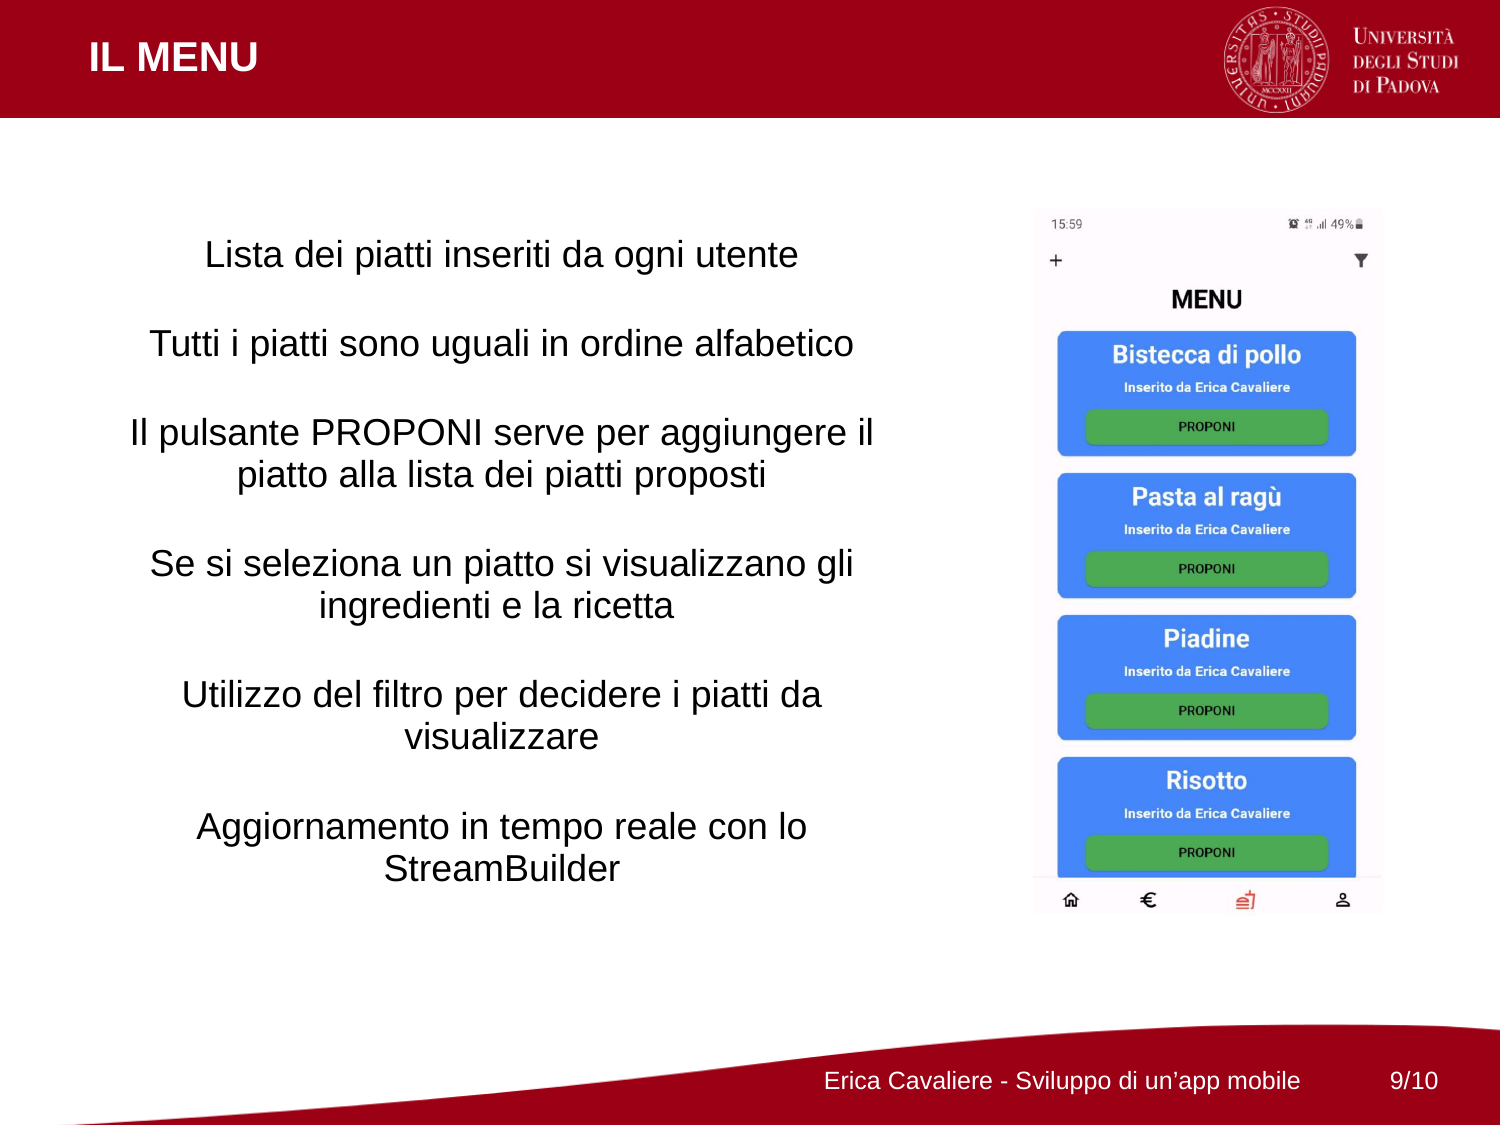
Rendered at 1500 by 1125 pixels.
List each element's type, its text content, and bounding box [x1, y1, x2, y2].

text_box 9/10 [1328, 1033, 1500, 1125]
picture [0, 0, 1500, 118]
picture [1, 1019, 1500, 1125]
title IL MENU [75, 0, 931, 117]
picture [1033, 206, 1385, 916]
text_box Erica Cavaliere - Sviluppo di un’app mobile [797, 1033, 1328, 1125]
text_box Lista dei piatti inseriti da ogni utente Tutti i piatti sono uguali in ordine alfabetico Il pulsante PROPONI serve per aggiungere il piatto alla lista dei piatti proposti Se si seleziona un piatto si visualizzano gli ingredienti e la ricetta Utilizzo del filtro per decidere i piatti da visualizzare Aggiornamento in tempo reale con lo StreamBuilder [88, 206, 916, 916]
